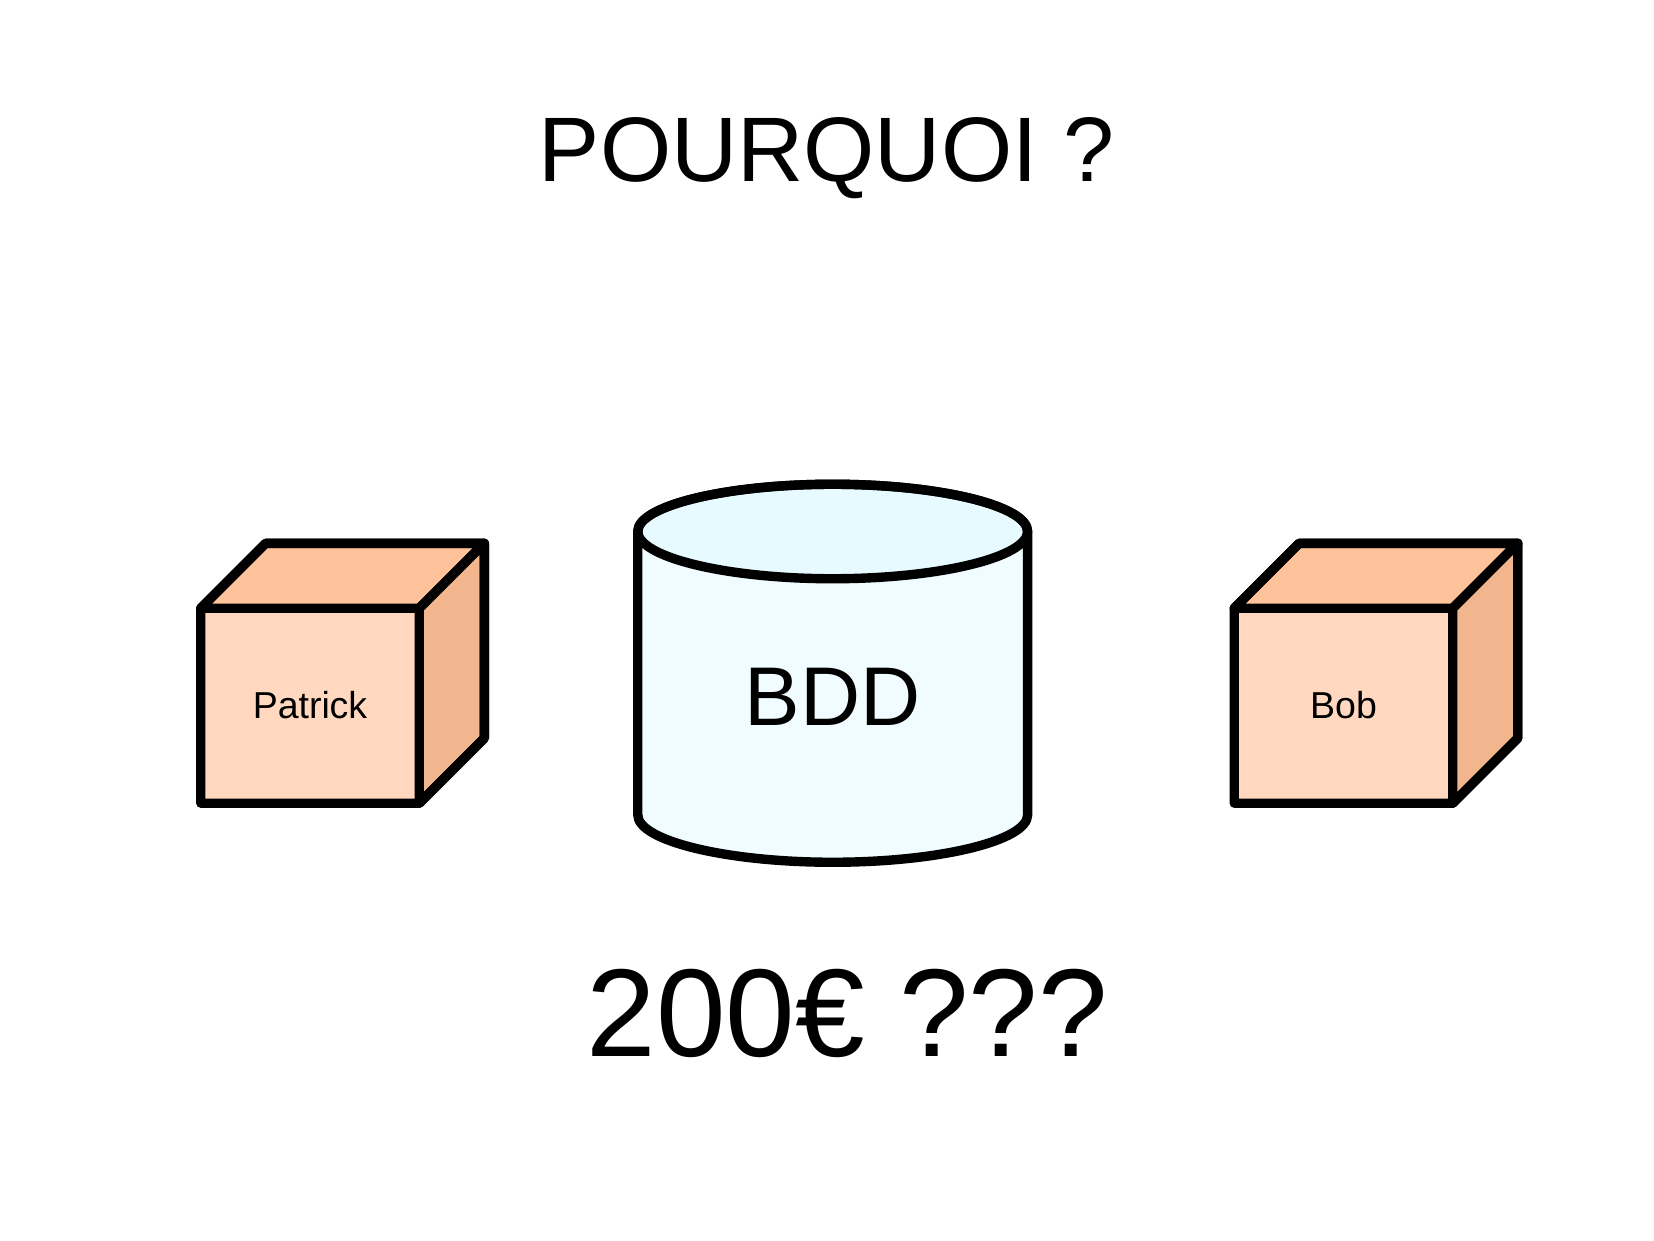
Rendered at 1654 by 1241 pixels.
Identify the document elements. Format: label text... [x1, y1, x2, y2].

title POURQUOI ? [82, 47, 1571, 252]
text_box Patrick [200, 609, 419, 804]
text_box BDD [637, 533, 1028, 863]
text_box 200€ ??? [537, 935, 1188, 1123]
text_box Bob [1234, 609, 1452, 804]
